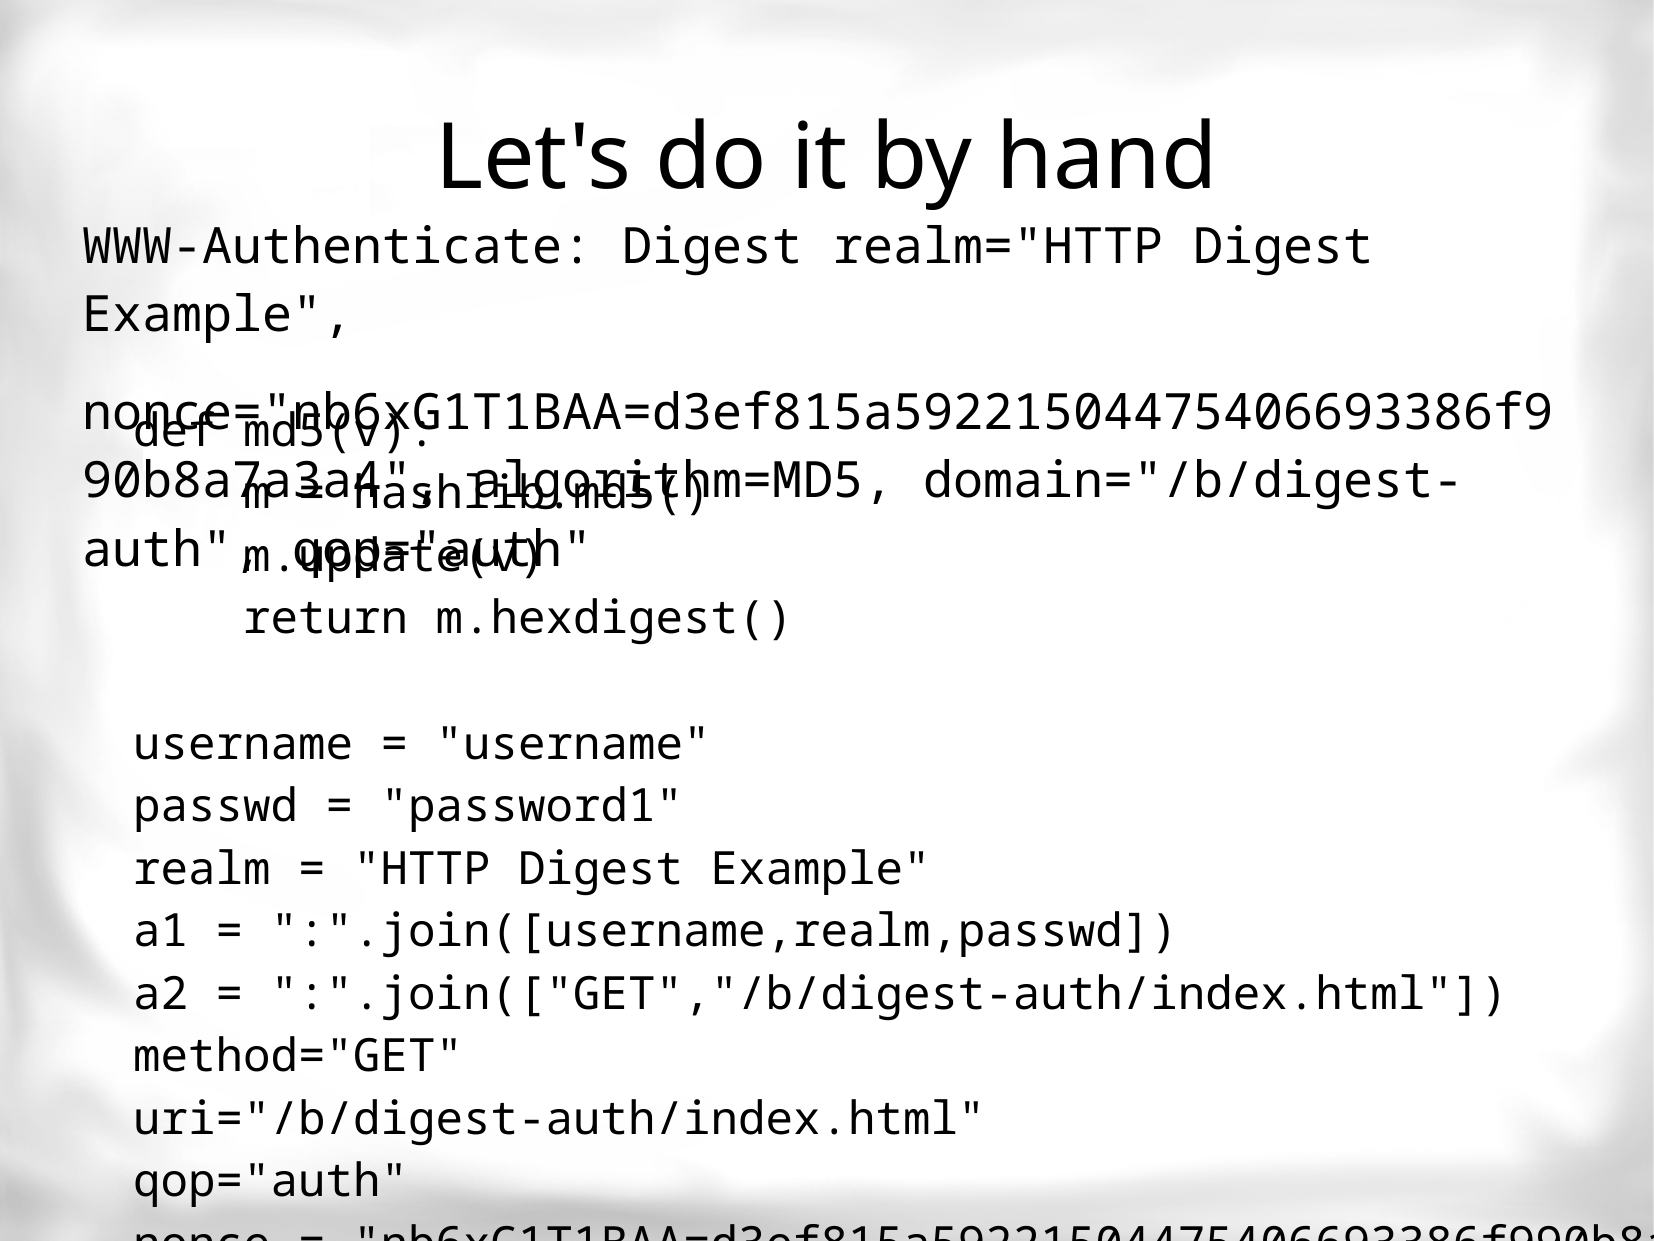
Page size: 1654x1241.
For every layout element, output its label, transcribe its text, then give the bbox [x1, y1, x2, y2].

text_box def md5(v): m = hashlib.md5() m.update(v) return m.hexdigest() username = "username" passwd = "password1" realm = "HTTP Digest Example" a1 = ":".join([username,realm,passwd]) a2 = ":".join(["GET","/b/digest-auth/index.html"]) method="GET" uri="/b/digest-auth/index.html" qop="auth" nonce = "nb6xG1T1BAA=d3ef815a59221504475406693386f990b8a7a3a4" nc="00000001" cnonce="MjY3MGQyNWU4M2E0ZDFmMjAwMTJmMmVjMDAwZTgyN2I=" md5(md5(a1) + ":" + ":".join([nonce, nc, cnonce, qop, md5(a2)])) # OUT: '523b3ab0a9d25185318b5d3cc9c634b5' [118, 390, 1621, 1241]
picture [1625, 1229, 1636, 1240]
picture [0, 0, 1654, 1241]
title Let's do it by hand [82, 49, 1571, 210]
list WWW-Authenticate: Digest realm="HTTP Digest Example", nonce="nb6xG1T1BAA=d3ef815a59221504475406693386f990b8a7a3a4", algorithm=MD5, domain="/b/digest-auth", qop="auth" [82, 210, 1571, 930]
